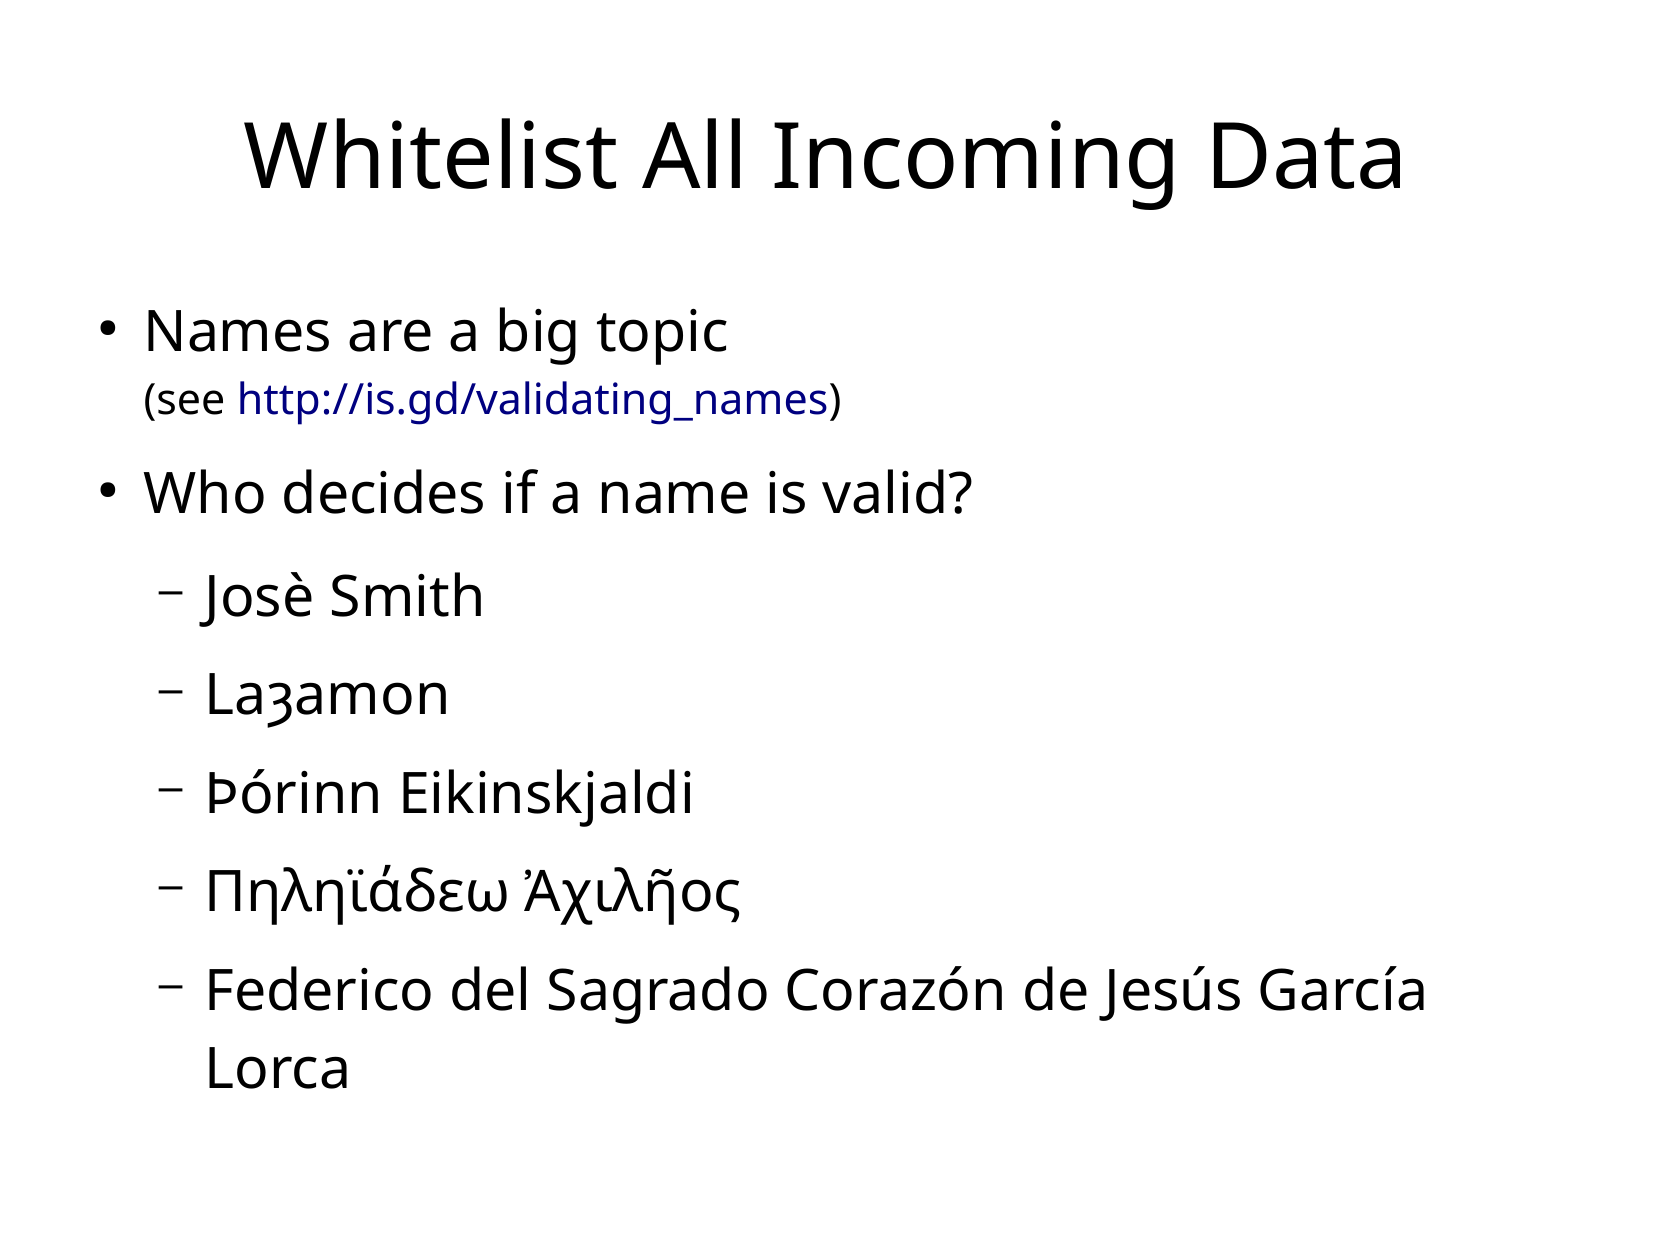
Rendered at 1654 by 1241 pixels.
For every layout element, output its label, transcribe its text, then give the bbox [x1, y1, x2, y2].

list Names are a big topic (see http://is.gd/validating_names) Who decides if a name is valid? Josè Smith Laȝamon Þórinn Eikinskjaldi Πηληϊάδεω Ἀχιλῆος Federico del Sagrado Corazón de Jesús García Lorca [82, 290, 1571, 1109]
title Whitelist All Incoming Data [82, 56, 1571, 250]
